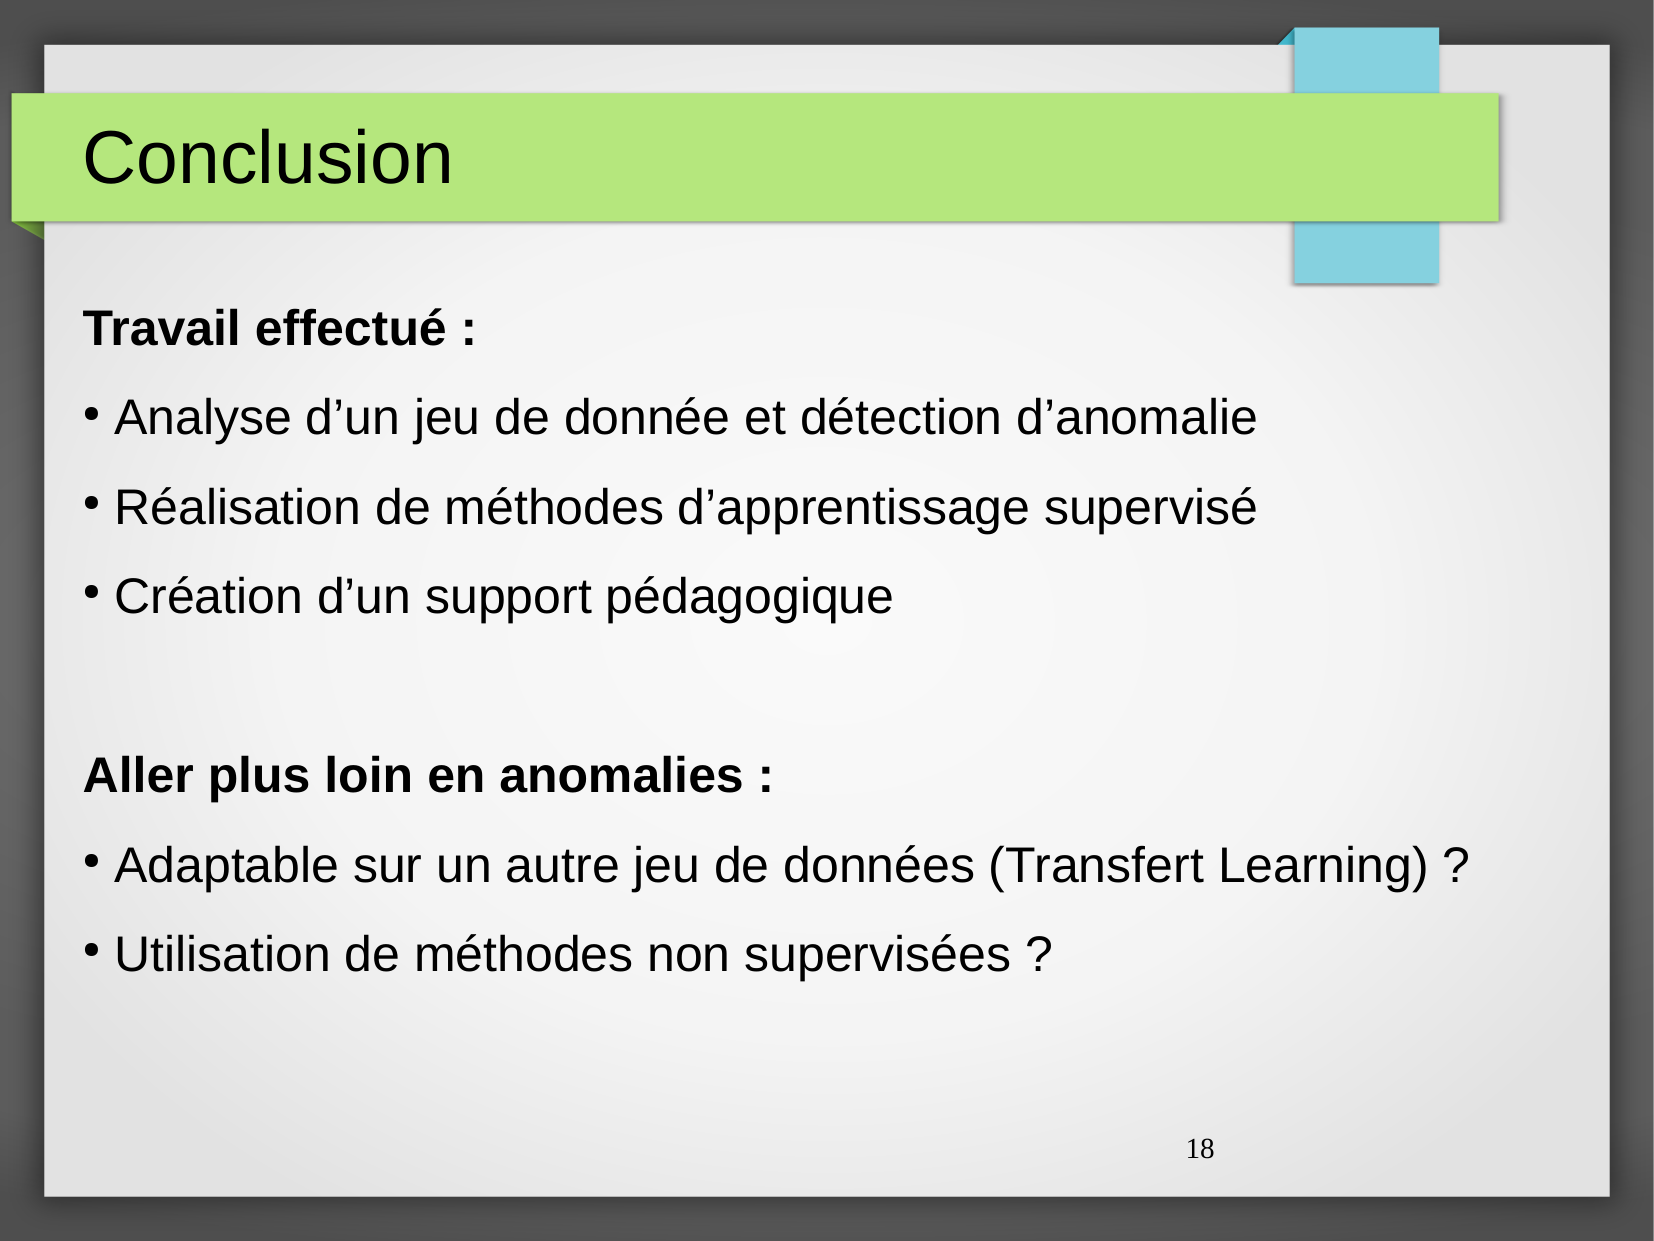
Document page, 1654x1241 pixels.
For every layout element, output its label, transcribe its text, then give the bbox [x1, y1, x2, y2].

list Travail effectué : Analyse d’un jeu de donnée et détection d’anomalie Réalisation de méthodes d’apprentissage supervisé Création d’un support pédagogique Aller plus loin en anomalies : Adaptable sur un autre jeu de données (Transfert Learning) ? Utilisation de méthodes non supervisées ? [82, 295, 1571, 1015]
title Conclusion [82, 94, 1264, 213]
text_box [1185, 1129, 1571, 1216]
